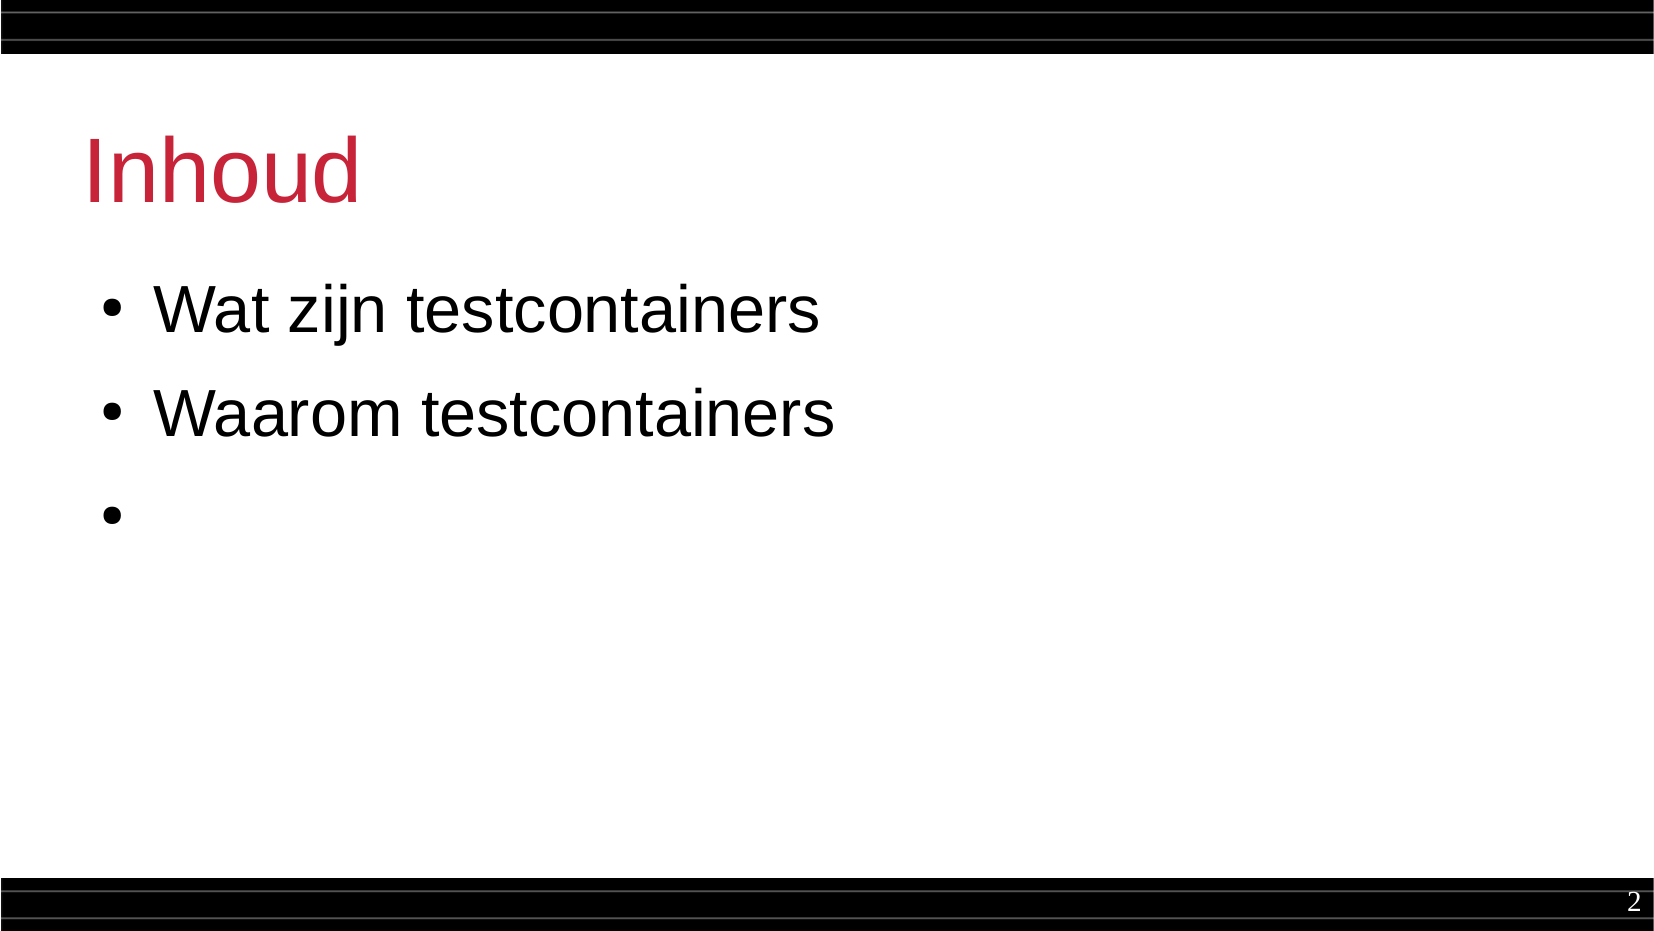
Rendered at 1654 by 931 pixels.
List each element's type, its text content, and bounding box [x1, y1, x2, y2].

list Wat zijn testcontainers Waarom testcontainers [82, 271, 1571, 758]
title Inhoud [82, 92, 1571, 249]
picture [1, 878, 1654, 931]
picture [1, 0, 1654, 54]
